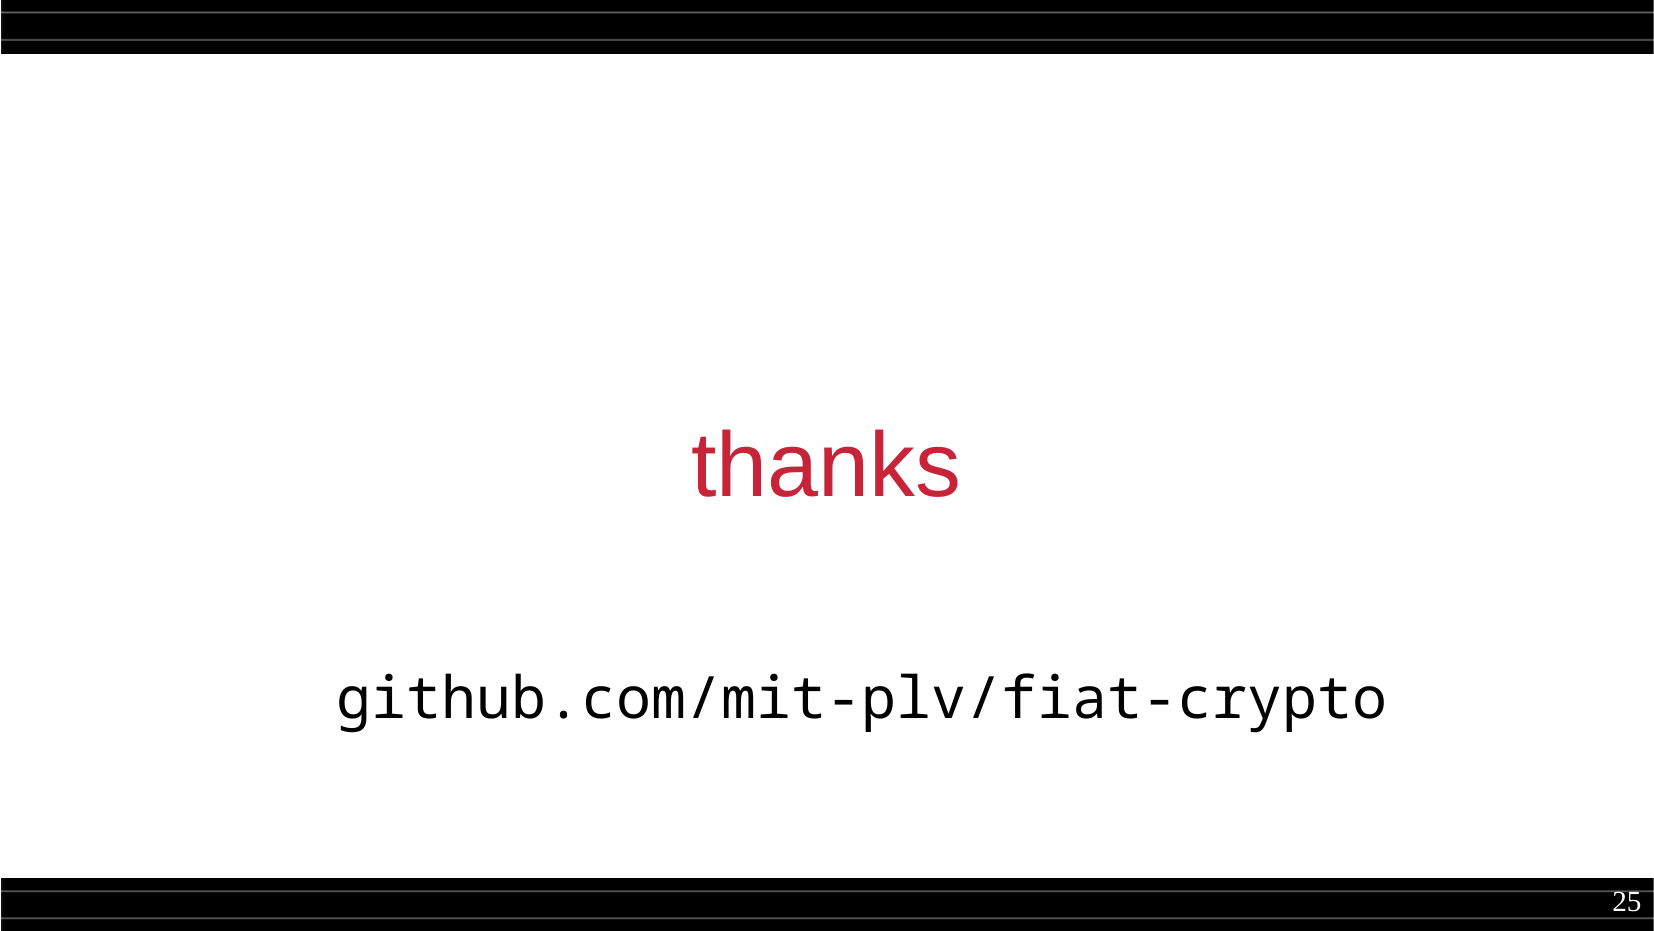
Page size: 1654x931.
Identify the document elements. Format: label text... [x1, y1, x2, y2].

text_box github.com/mit-plv/fiat-crypto [0, 628, 1654, 764]
title thanks [0, 764, 1654, 931]
title thanks [0, 0, 1654, 628]
